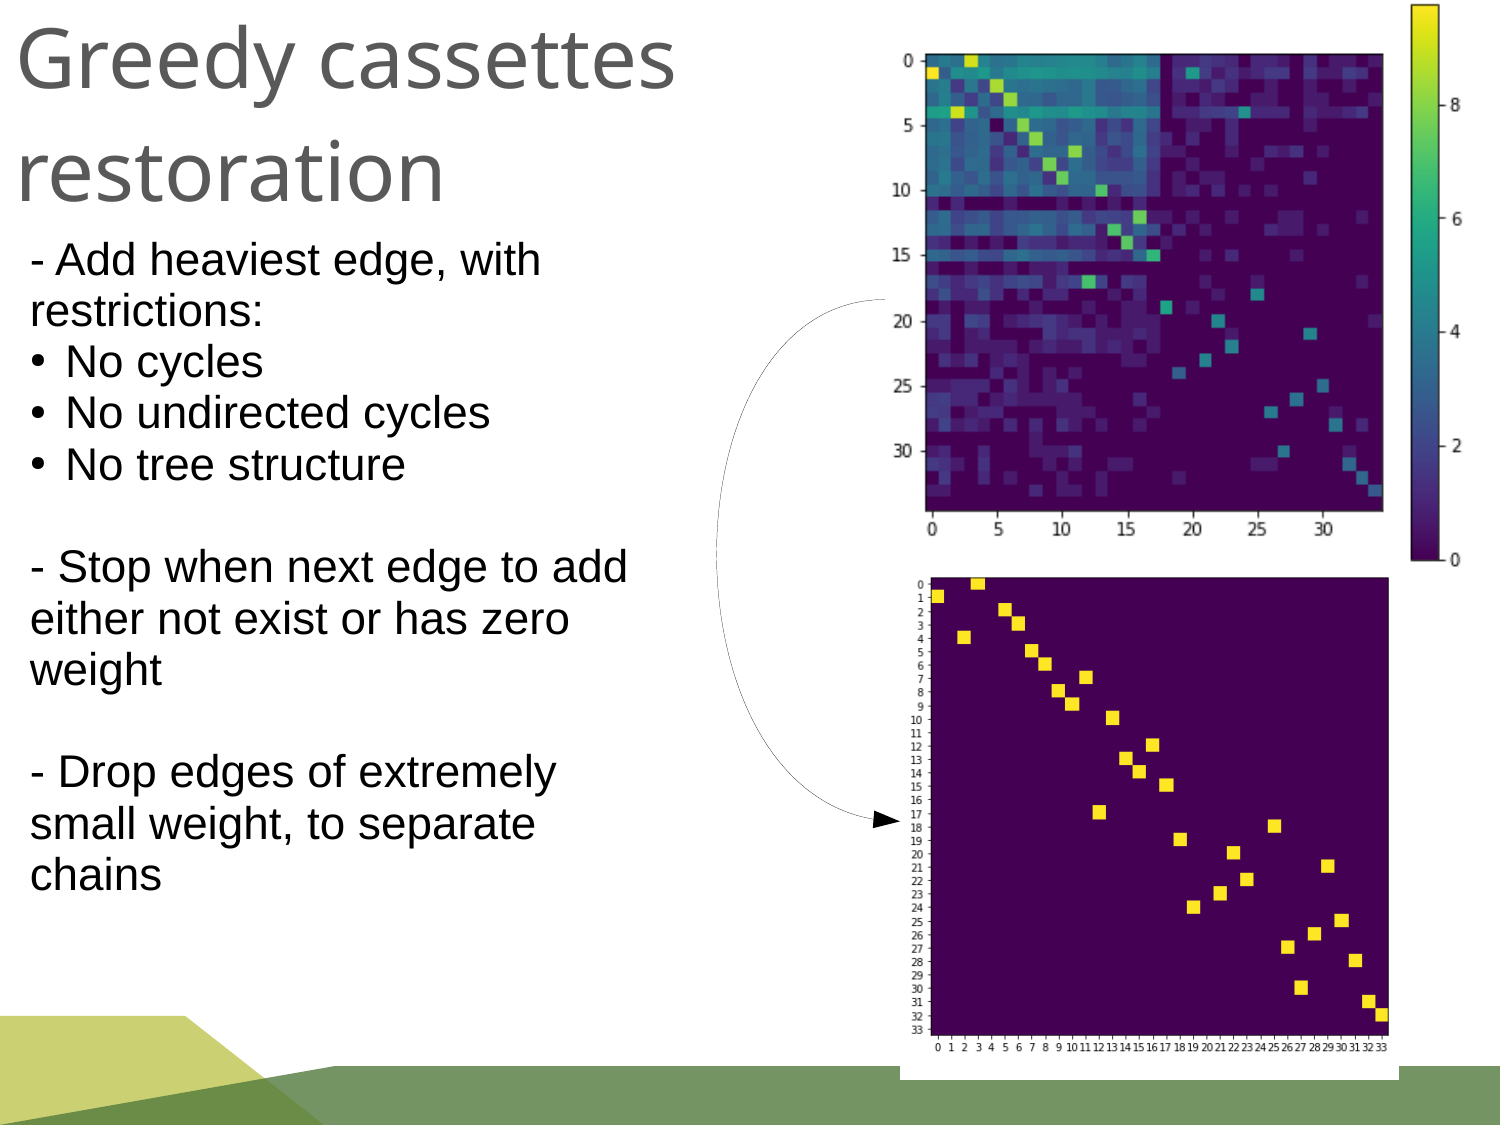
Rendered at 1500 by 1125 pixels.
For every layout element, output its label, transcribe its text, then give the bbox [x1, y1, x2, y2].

picture [885, 0, 1486, 1081]
title Greedy cassettes restoration [15, 15, 885, 211]
text_box - Add heaviest edge, with restrictions: No cycles No undirected cycles No tree structure - Stop when next edge to add either not exist or has zero weight - Drop edges of extremely small weight, to separate chains [15, 226, 691, 976]
